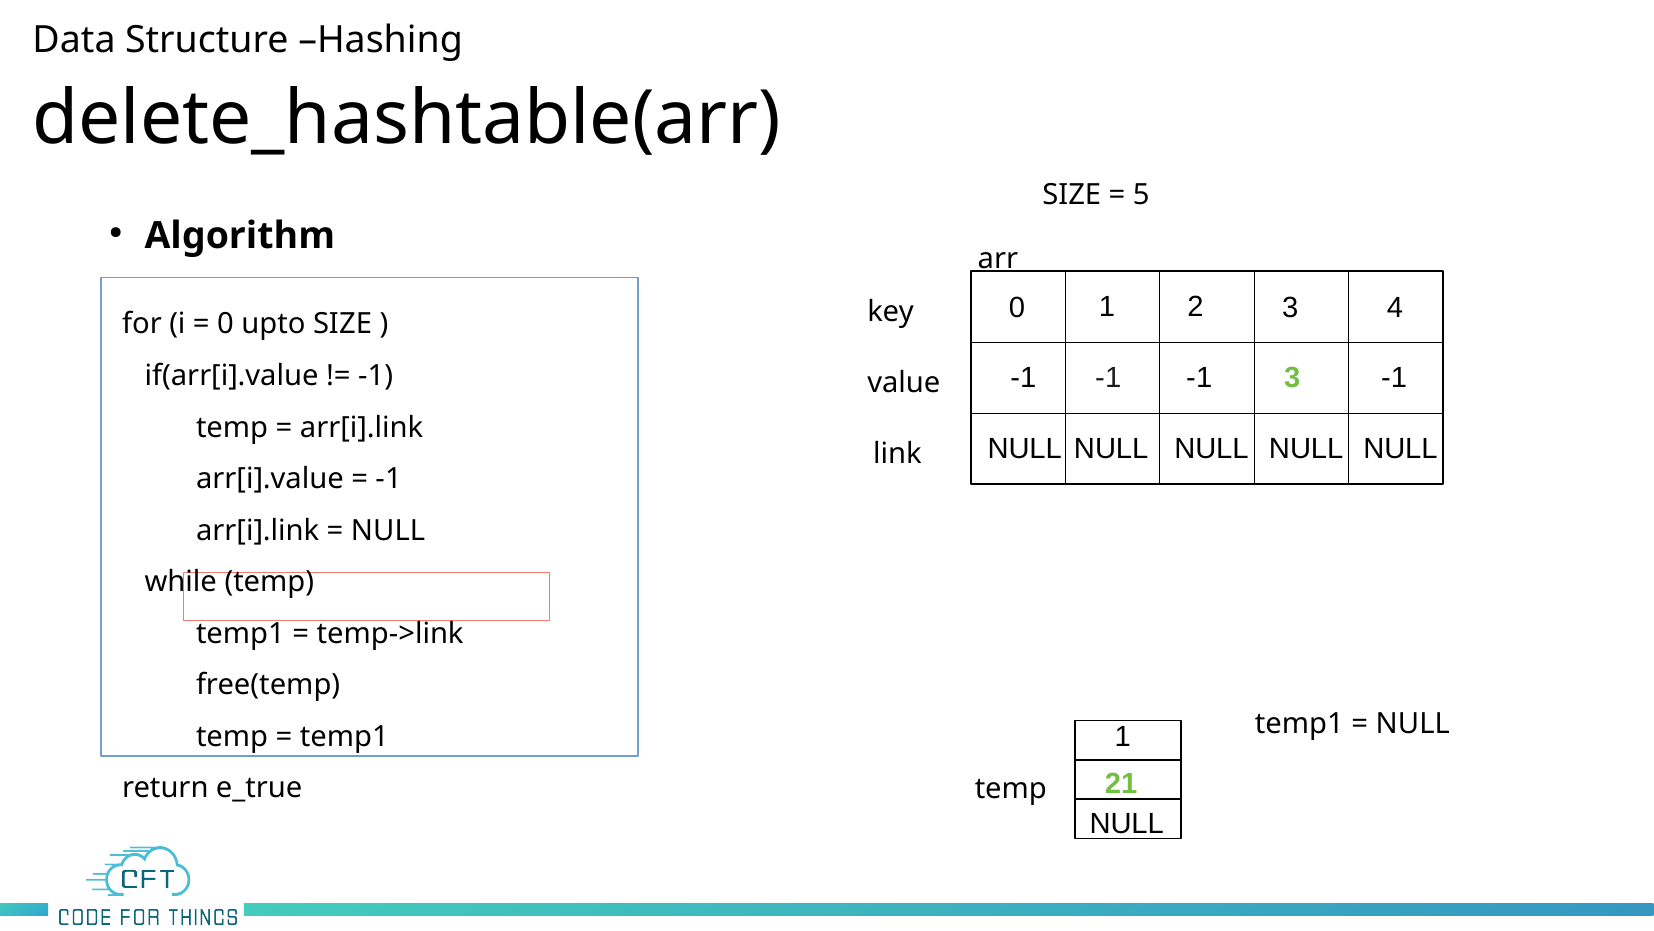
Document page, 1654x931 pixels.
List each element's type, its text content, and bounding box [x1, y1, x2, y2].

text_box [1160, 473, 1254, 484]
text_box [1255, 343, 1348, 413]
text_box value [852, 353, 1018, 437]
text_box [1349, 414, 1444, 424]
text_box [1066, 271, 1159, 342]
text_box [1074, 720, 1099, 759]
text_box NULL [1164, 424, 1254, 473]
text_box 2 [1172, 282, 1219, 331]
text_box [100, 277, 638, 756]
text_box [1160, 343, 1254, 413]
text_box [1349, 473, 1444, 484]
text_box -1 [1366, 353, 1422, 402]
text_box NULL [1254, 424, 1348, 473]
text_box NULL [1059, 424, 1164, 473]
text_box [1160, 414, 1254, 424]
text_box NULL [972, 424, 1059, 473]
text_box NULL [1348, 424, 1453, 473]
text_box -1 [1171, 353, 1228, 402]
text_box [1255, 271, 1348, 342]
text_box Algorithm [94, 200, 886, 269]
text_box [1349, 343, 1444, 413]
text_box [1066, 414, 1159, 424]
text_box 1 [1099, 712, 1146, 759]
text_box [1018, 414, 1065, 424]
title Data Structure –Hashing delete_hashtable(arr) [32, 12, 1630, 166]
text_box 3 [1267, 283, 1314, 331]
text_box [1255, 414, 1348, 424]
text_box 3 [1269, 353, 1325, 402]
text_box temp1 = NULL [1240, 695, 1489, 745]
text_box [1018, 343, 1065, 413]
text_box [1066, 343, 1159, 413]
text_box -1 [995, 353, 1052, 402]
text_box 21 [1091, 759, 1170, 808]
text_box [970, 280, 1065, 342]
text_box arr [963, 230, 1141, 280]
text_box [1255, 473, 1348, 484]
text_box for (i = 0 upto SIZE ) if(arr[i].value != -1) temp = arr[i].link arr[i].value = -1 arr[i].link = NULL while (temp) temp1 = temp->link free(temp) temp = temp1 return e_true [107, 295, 851, 886]
text_box [1349, 271, 1444, 342]
text_box NULL [1074, 799, 1179, 847]
text_box 4 [1372, 283, 1419, 331]
text_box 0 [994, 283, 1041, 332]
picture [59, 846, 237, 925]
text_box link [858, 424, 1004, 474]
text_box 1 [1084, 282, 1131, 331]
text_box [1160, 271, 1254, 342]
text_box key [852, 283, 1018, 353]
text_box [1146, 720, 1182, 839]
text_box -1 [1080, 353, 1136, 402]
text_box [970, 473, 1065, 484]
text_box temp [960, 759, 1091, 809]
text_box SIZE = 5 [1027, 166, 1205, 216]
text_box [1066, 473, 1159, 484]
